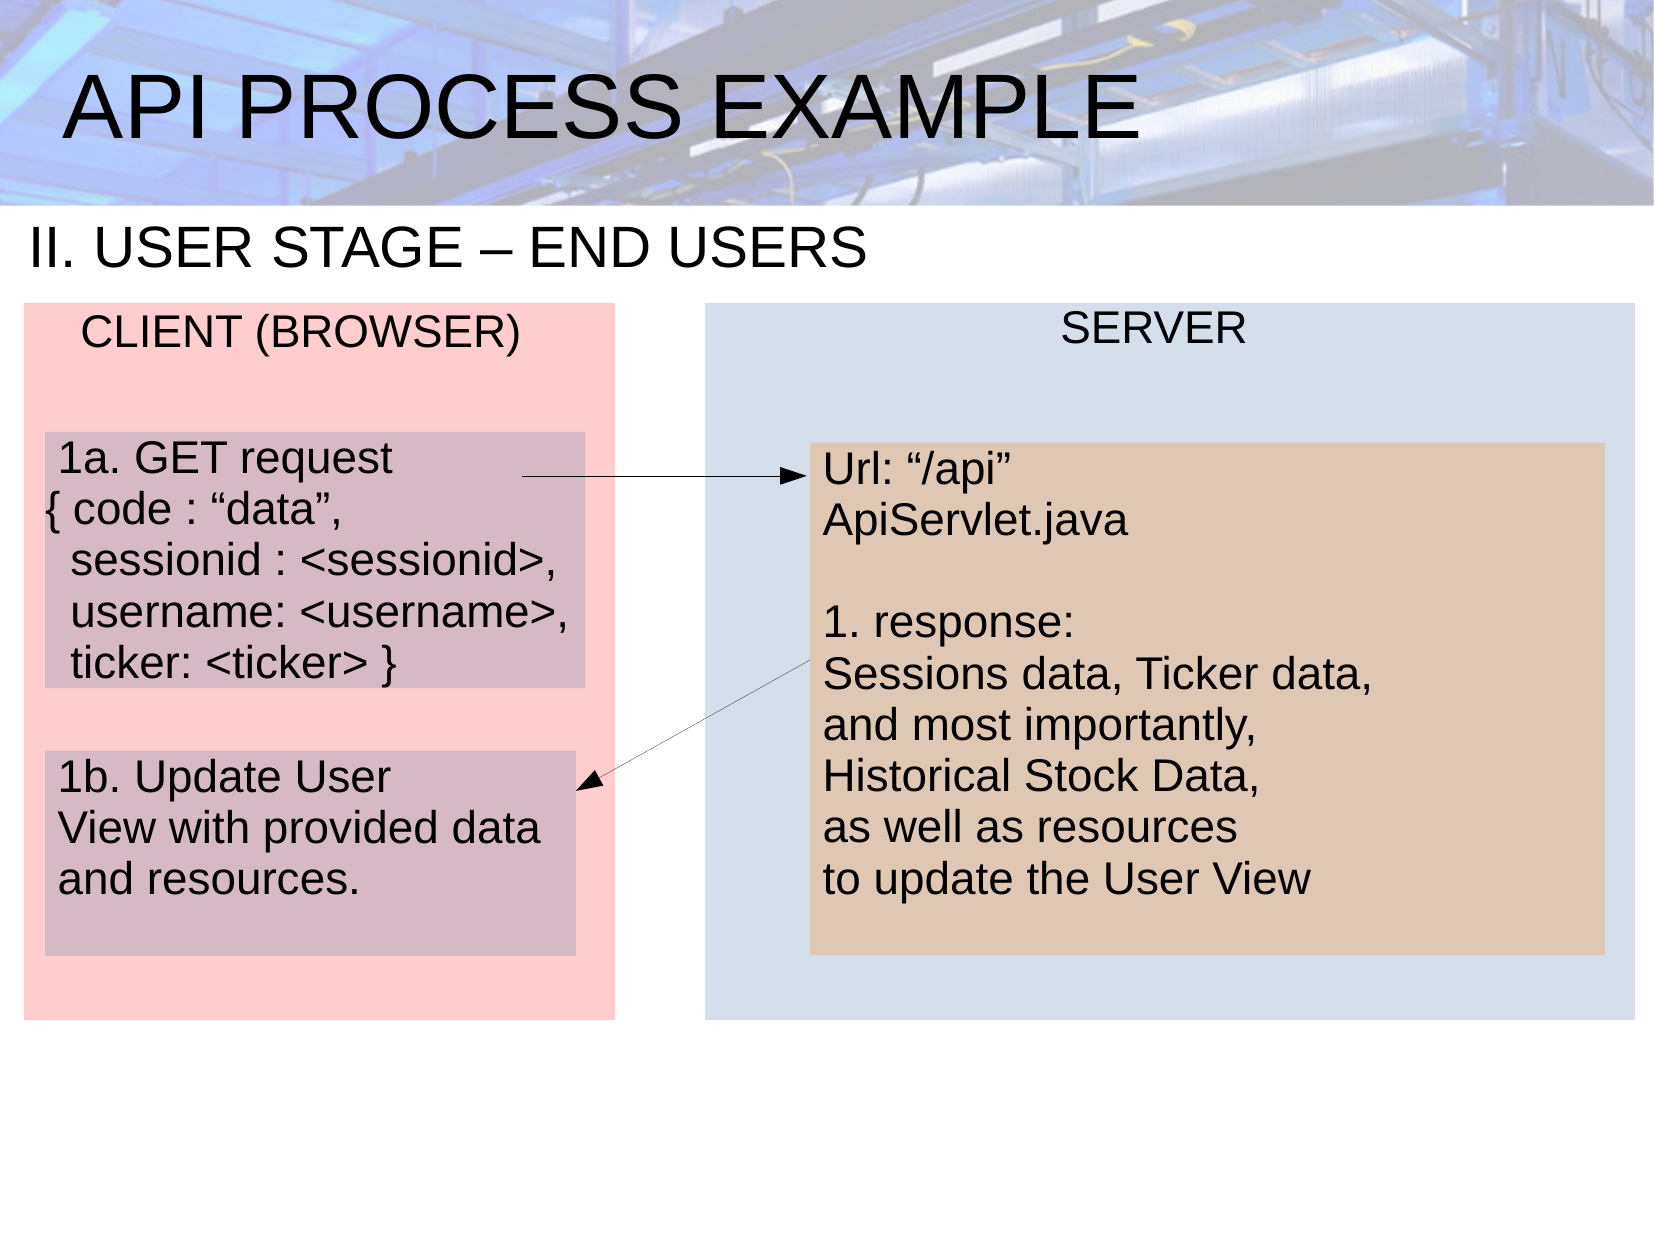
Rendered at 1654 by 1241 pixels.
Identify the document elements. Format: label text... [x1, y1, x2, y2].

text_box II. USER STAGE – END USERS [28, 215, 1546, 286]
text_box CLIENT (BROWSER) [80, 305, 546, 358]
picture [0, 0, 1654, 1241]
text_box 1b. Update User View with provided data and resources. [45, 750, 576, 956]
title API PROCESS EXAMPLE [11, 2, 1501, 211]
text_box [705, 302, 1636, 1021]
text_box SERVER [1060, 302, 1563, 358]
text_box [24, 302, 616, 1021]
text_box Url: “/api” ApiServlet.java 1. response: Sessions data, Ticker data, and most importantly, Historical Stock Data, as well as resources to update the User View [810, 442, 1606, 956]
subtitle 1a. GET request { code : “data”, sessionid : <sessionid>, username: <username>, ticker: <ticker> } [45, 431, 586, 689]
